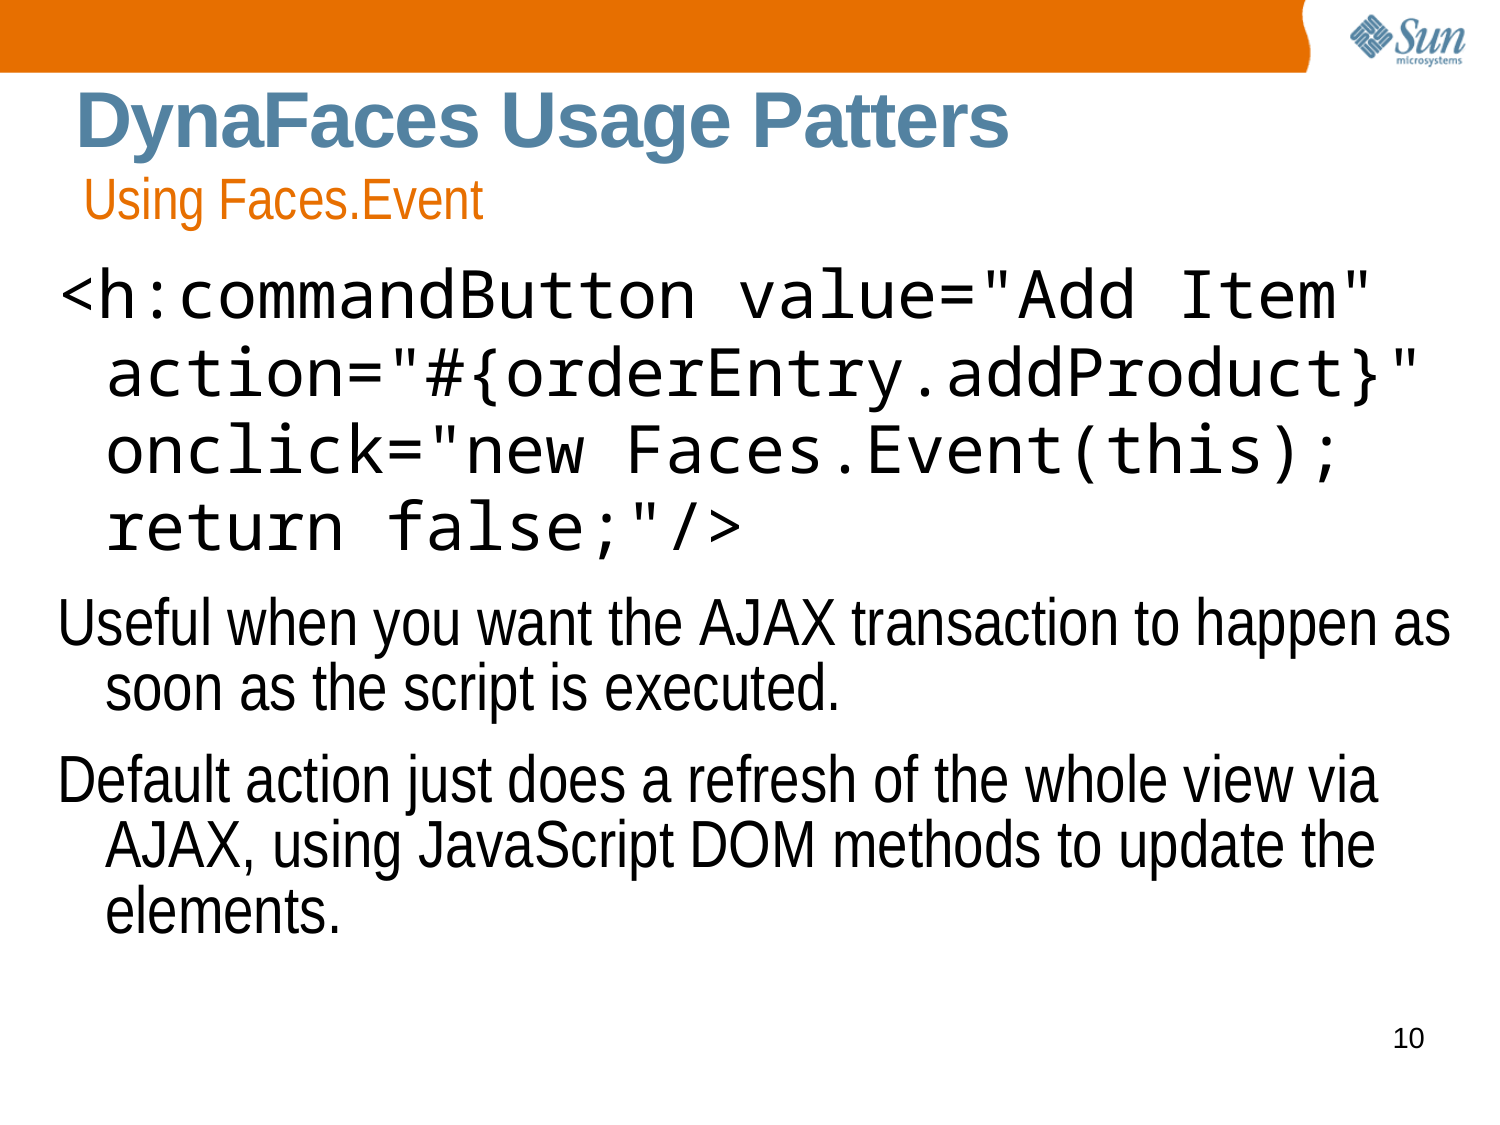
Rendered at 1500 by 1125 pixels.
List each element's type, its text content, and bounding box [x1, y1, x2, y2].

picture [0, 0, 1500, 75]
text_box Using Faces.Event [83, 174, 1351, 242]
title DynaFaces Usage Patters [75, 83, 1437, 188]
list <h:commandButton value="Add Item" action="#{orderEntry.addProduct}" onclick="new Faces.Event(this); return false;"/> Useful when you want the AJAX transaction to happen as soon as the script is executed. Default action just does a refresh of the whole view via AJAX, using JavaScript DOM methods to update the elements. [37, 257, 1463, 1039]
